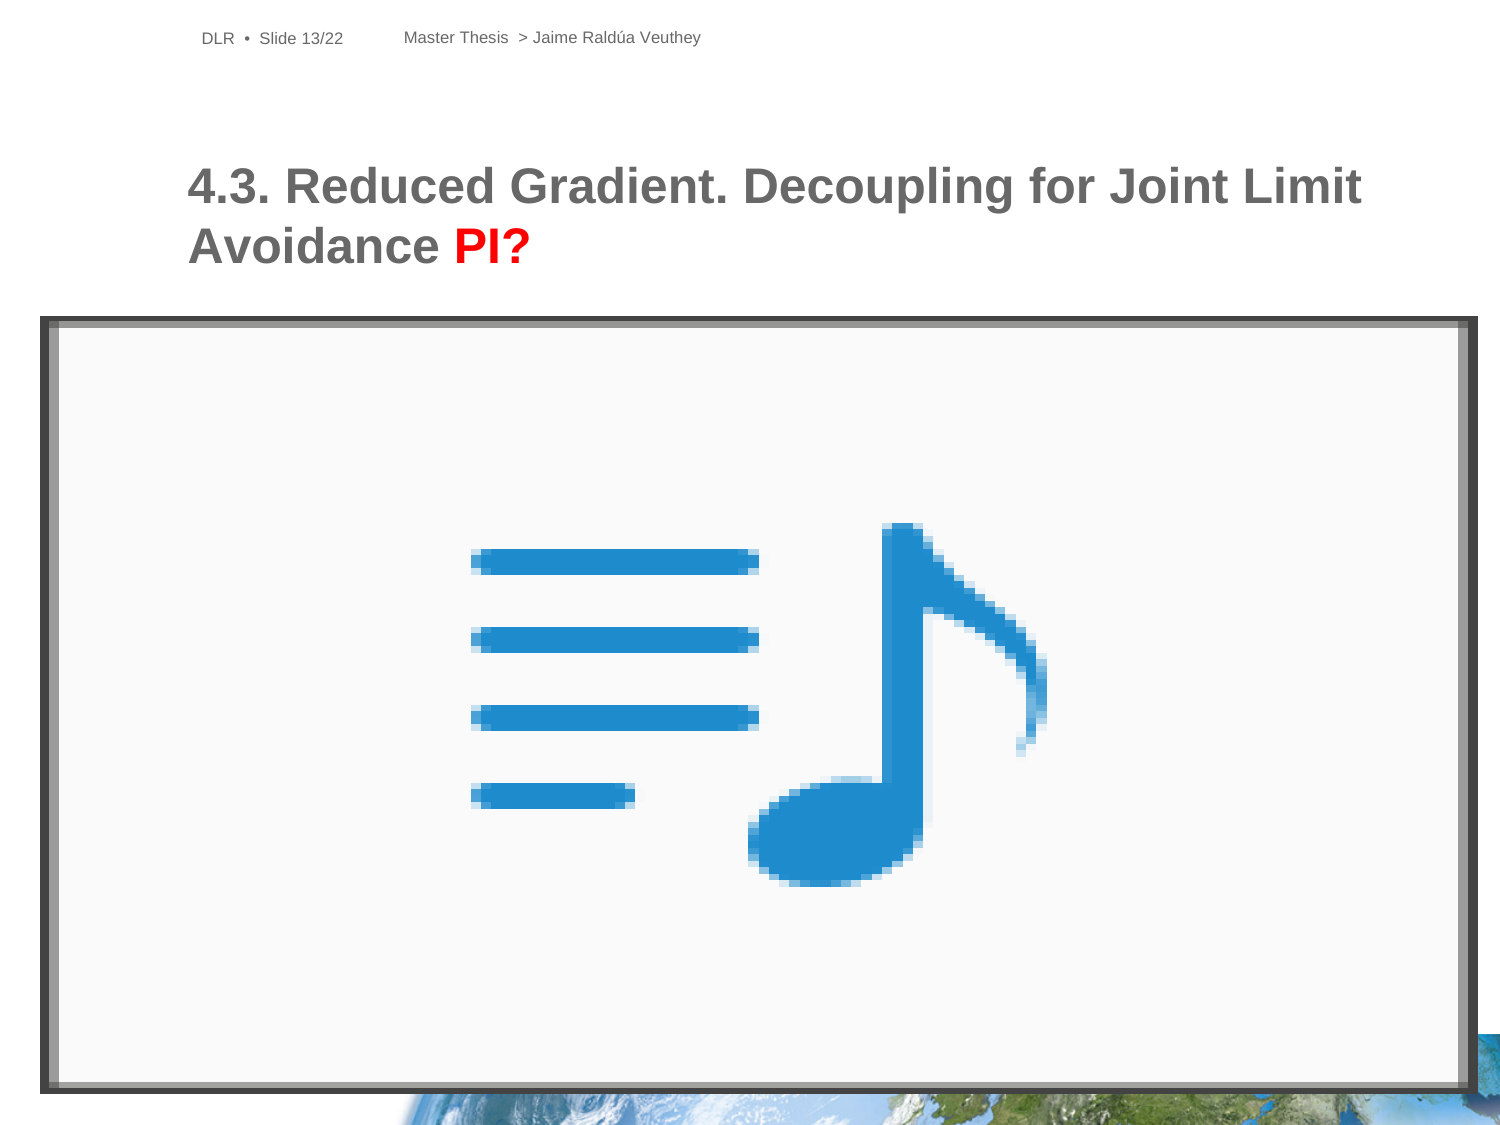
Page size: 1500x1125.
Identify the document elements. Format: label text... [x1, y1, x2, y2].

picture [0, 1034, 1500, 1125]
text_box [39, 314, 1480, 1096]
title 4.3. Reduced Gradient. Decoupling for Joint Limit Avoidance PI? [187, 153, 1392, 275]
